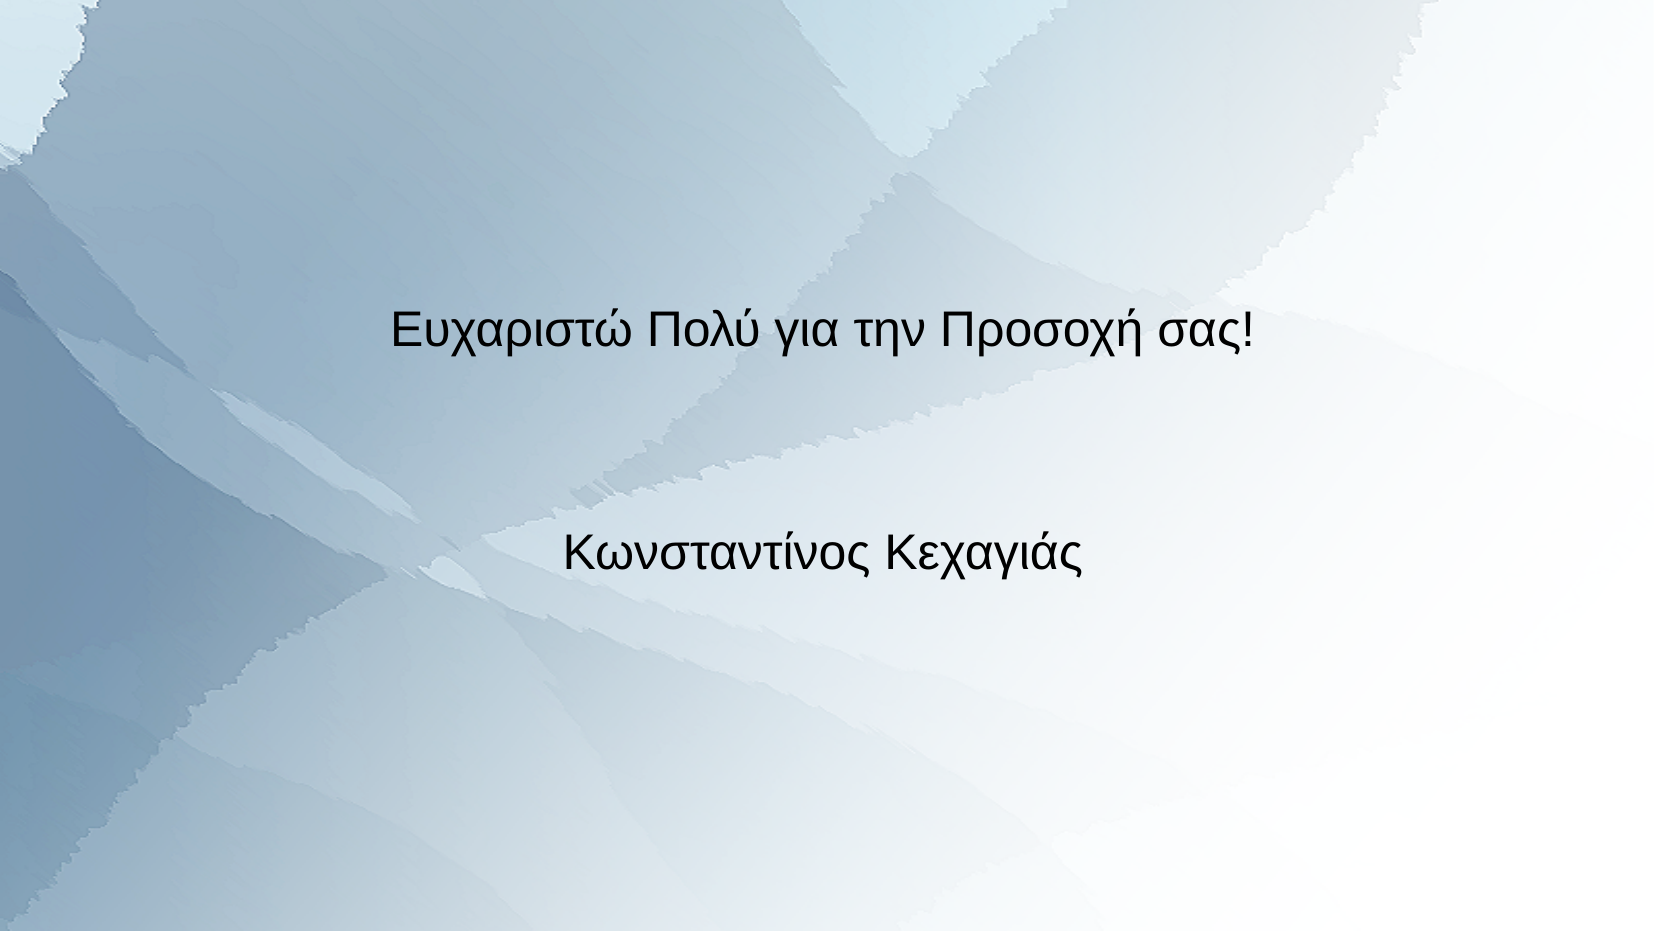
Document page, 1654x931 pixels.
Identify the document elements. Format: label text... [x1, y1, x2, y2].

picture [0, 0, 1654, 931]
subtitle Ευχαριστώ Πολύ για την Προσοχή σας! Κωνσταντίνος Κεχαγιάς [74, 37, 1571, 844]
